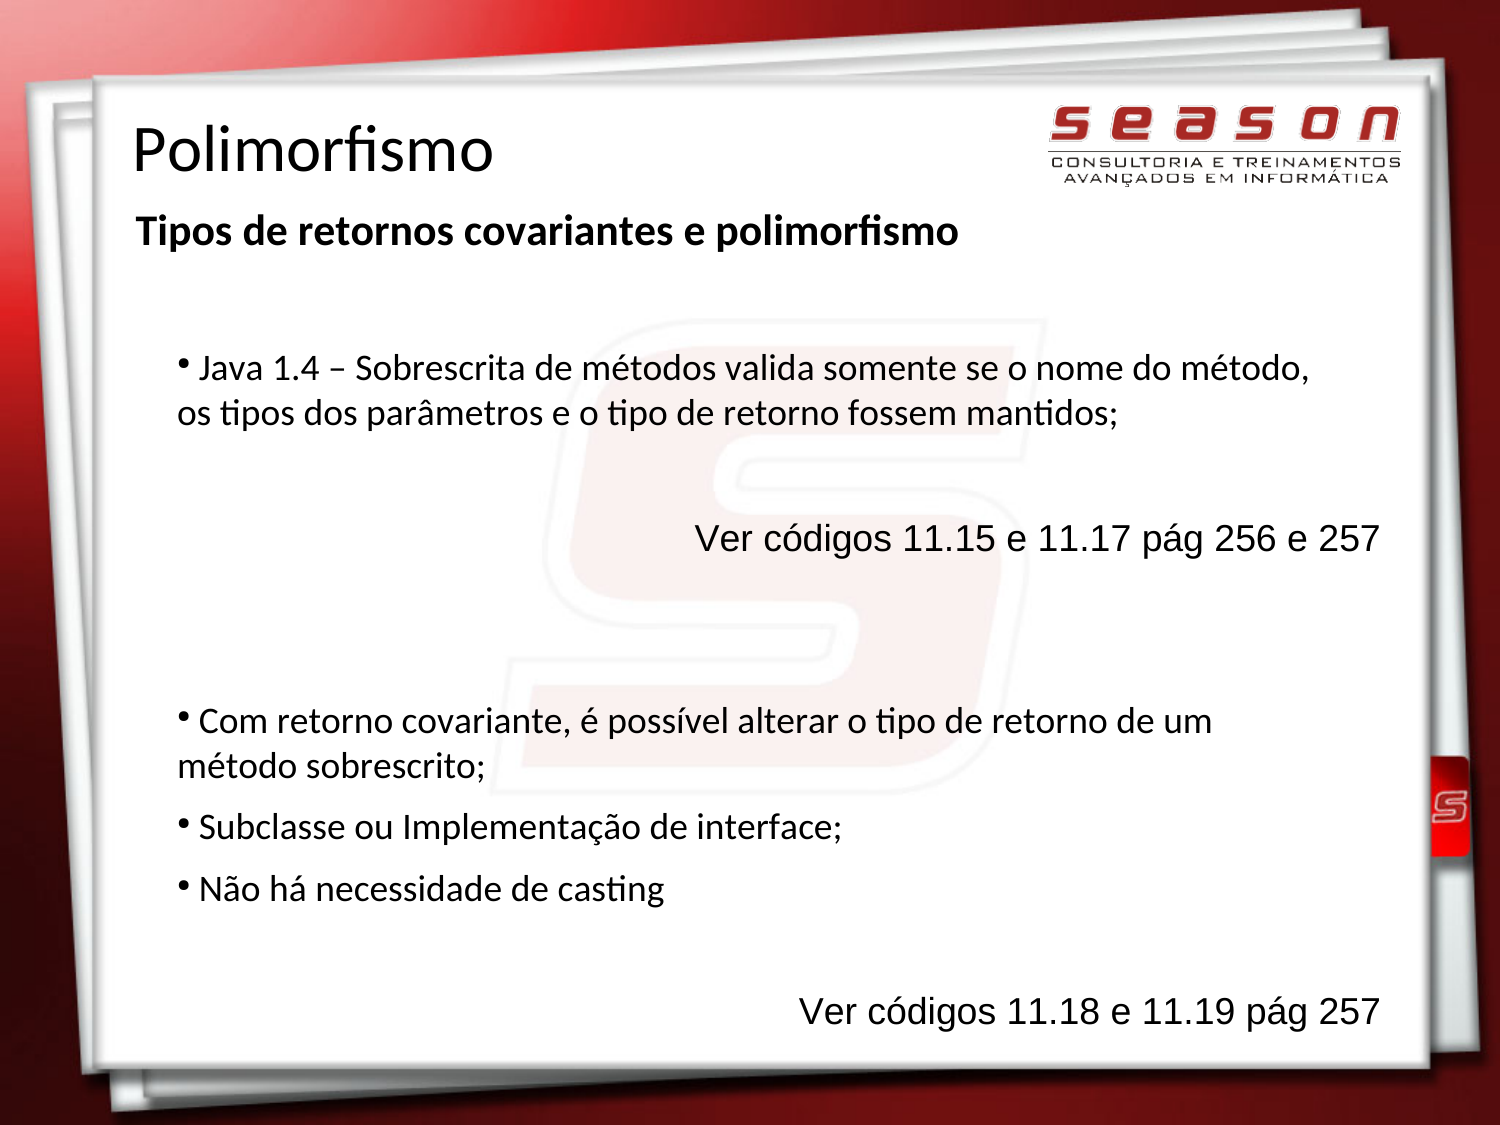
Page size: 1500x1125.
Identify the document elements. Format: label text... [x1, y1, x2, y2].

picture [0, 0, 1500, 1125]
text_box Ver códigos 11.15 e 11.17 pág 256 e 257 [673, 507, 1396, 567]
text_box Tipos de retornos covariantes e polimorfismo [119, 201, 1312, 255]
text_box Java 1.4 – Sobrescrita de métodos valida somente se o nome do método, os tipos dos parâmetros e o tipo de retorno fossem mantidos; Com retorno covariante, é possível alterar o tipo de retorno de um método sobrescrito; Subclasse ou Implementação de interface; Não há necessidade de casting [177, 319, 1328, 932]
text_box Ver códigos 11.18 e 11.19 pág 257 [708, 979, 1396, 1040]
title Polimorfismo [118, 33, 1394, 257]
